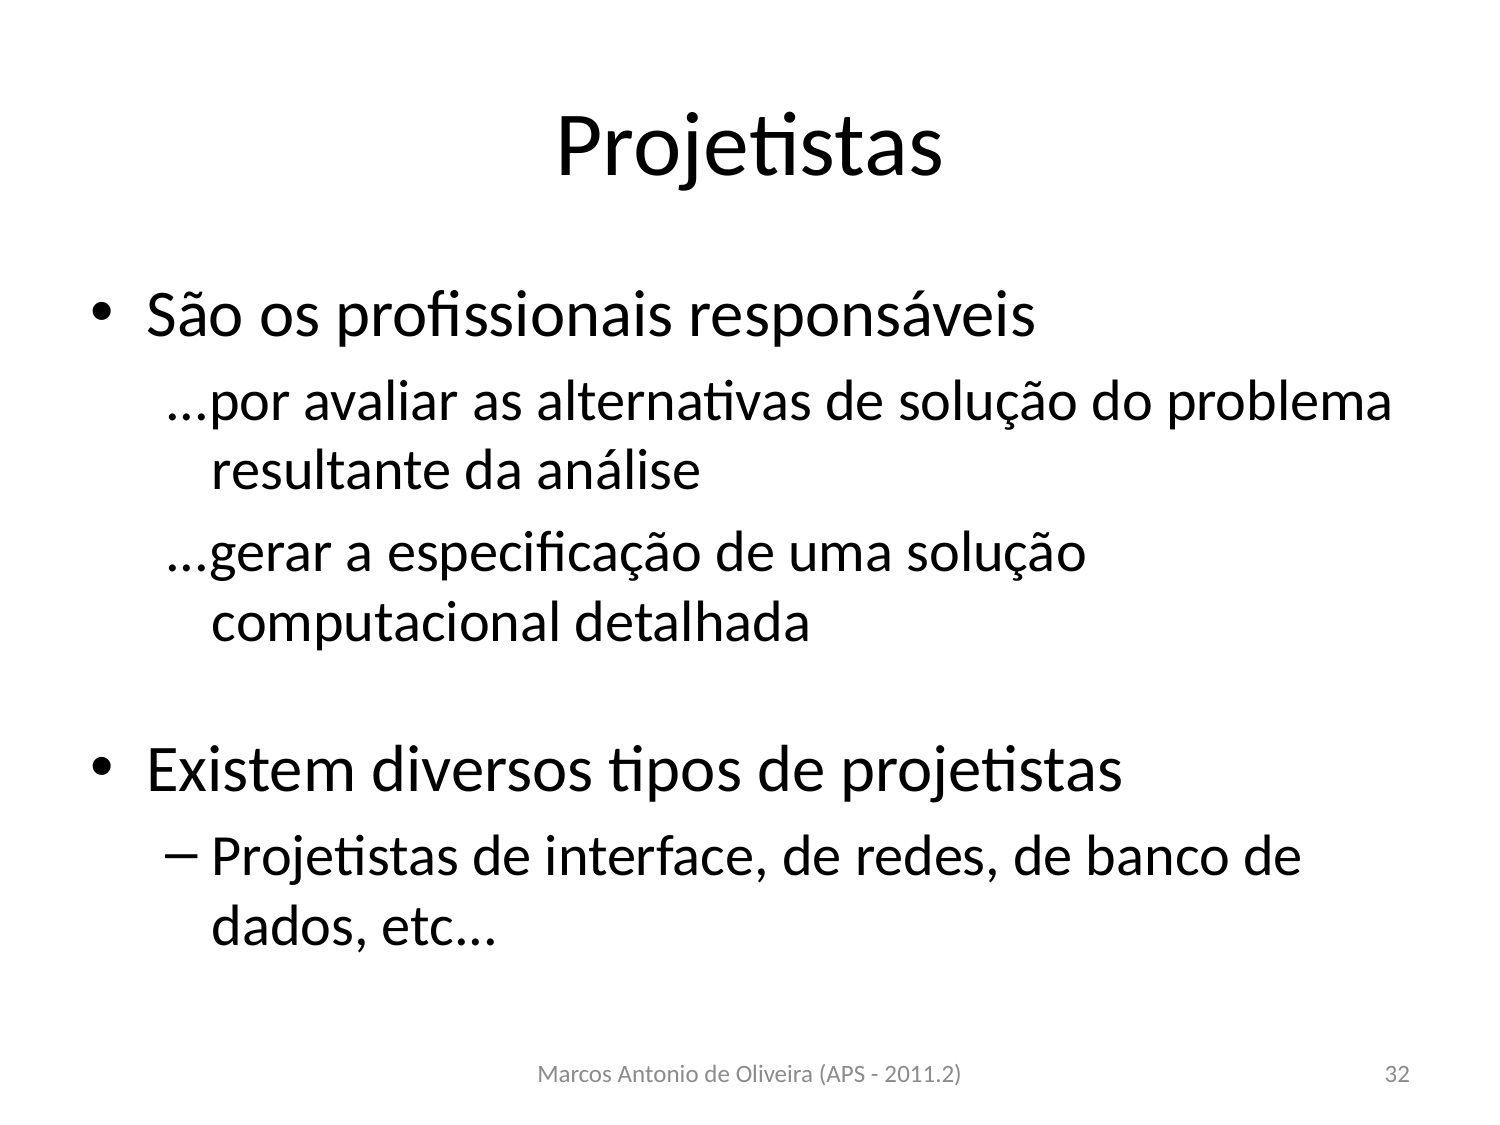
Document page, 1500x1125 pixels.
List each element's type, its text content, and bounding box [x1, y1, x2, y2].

slide_number <número> [1074, 1042, 1425, 1103]
title Projetistas [75, 45, 1425, 233]
footer Marcos Antonio de Oliveira (APS - 2011.2) [512, 1042, 988, 1103]
list São os profissionais responsáveis ...por avaliar as alternativas de solução do problema resultante da análise ...gerar a especificação de uma solução computacional detalhada Existem diversos tipos de projetistas Projetistas de interface, de redes, de banco de dados, etc... [75, 262, 1425, 1005]
